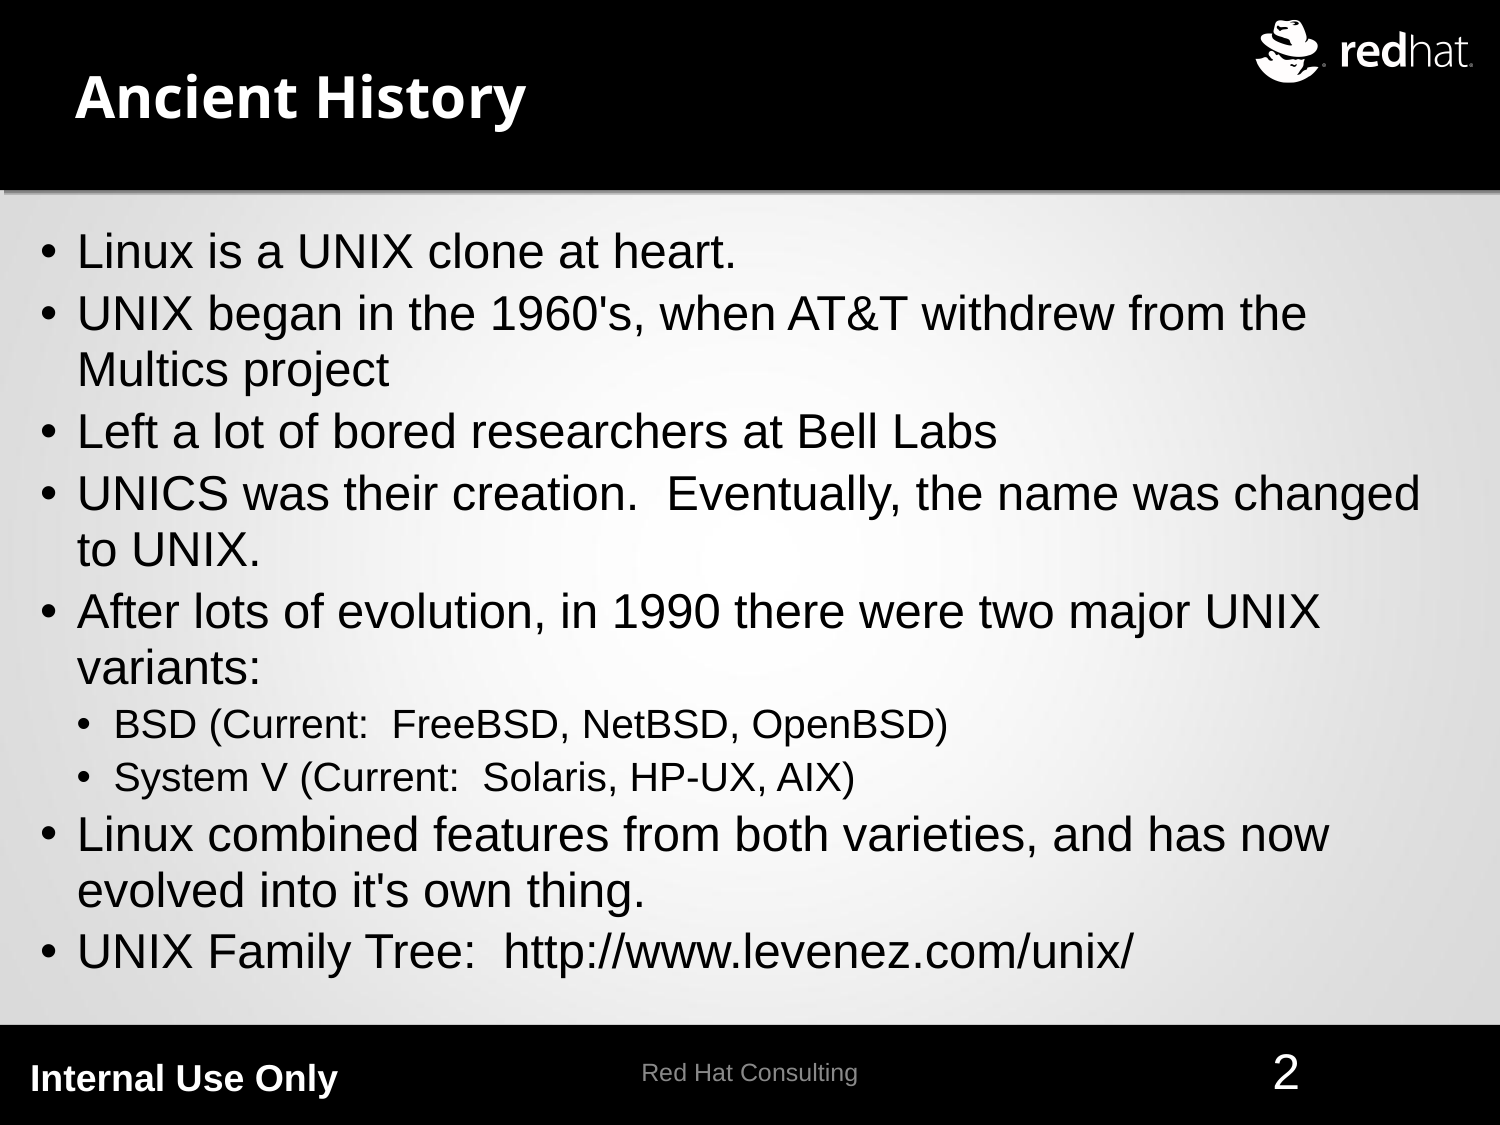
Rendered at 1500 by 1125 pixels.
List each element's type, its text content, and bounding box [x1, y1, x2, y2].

list Linux is a UNIX clone at heart. UNIX began in the 1960's, when AT&T withdrew from the Multics project Left a lot of bored researchers at Bell Labs UNICS was their creation. Eventually, the name was changed to UNIX. After lots of evolution, in 1990 there were two major UNIX variants: BSD (Current: FreeBSD, NetBSD, OpenBSD) System V (Current: Solaris, HP-UX, AIX) Linux combined features from both varieties, and has now evolved into it's own thing. UNIX Family Tree: http://www.levenez.com/unix/ [24, 216, 1471, 992]
picture [0, 191, 1500, 1024]
picture [1254, 12, 1476, 88]
text_box Red Hat Consulting [512, 1042, 988, 1103]
title Ancient History [0, 0, 1234, 191]
text_box <number> [1257, 1042, 1426, 1103]
